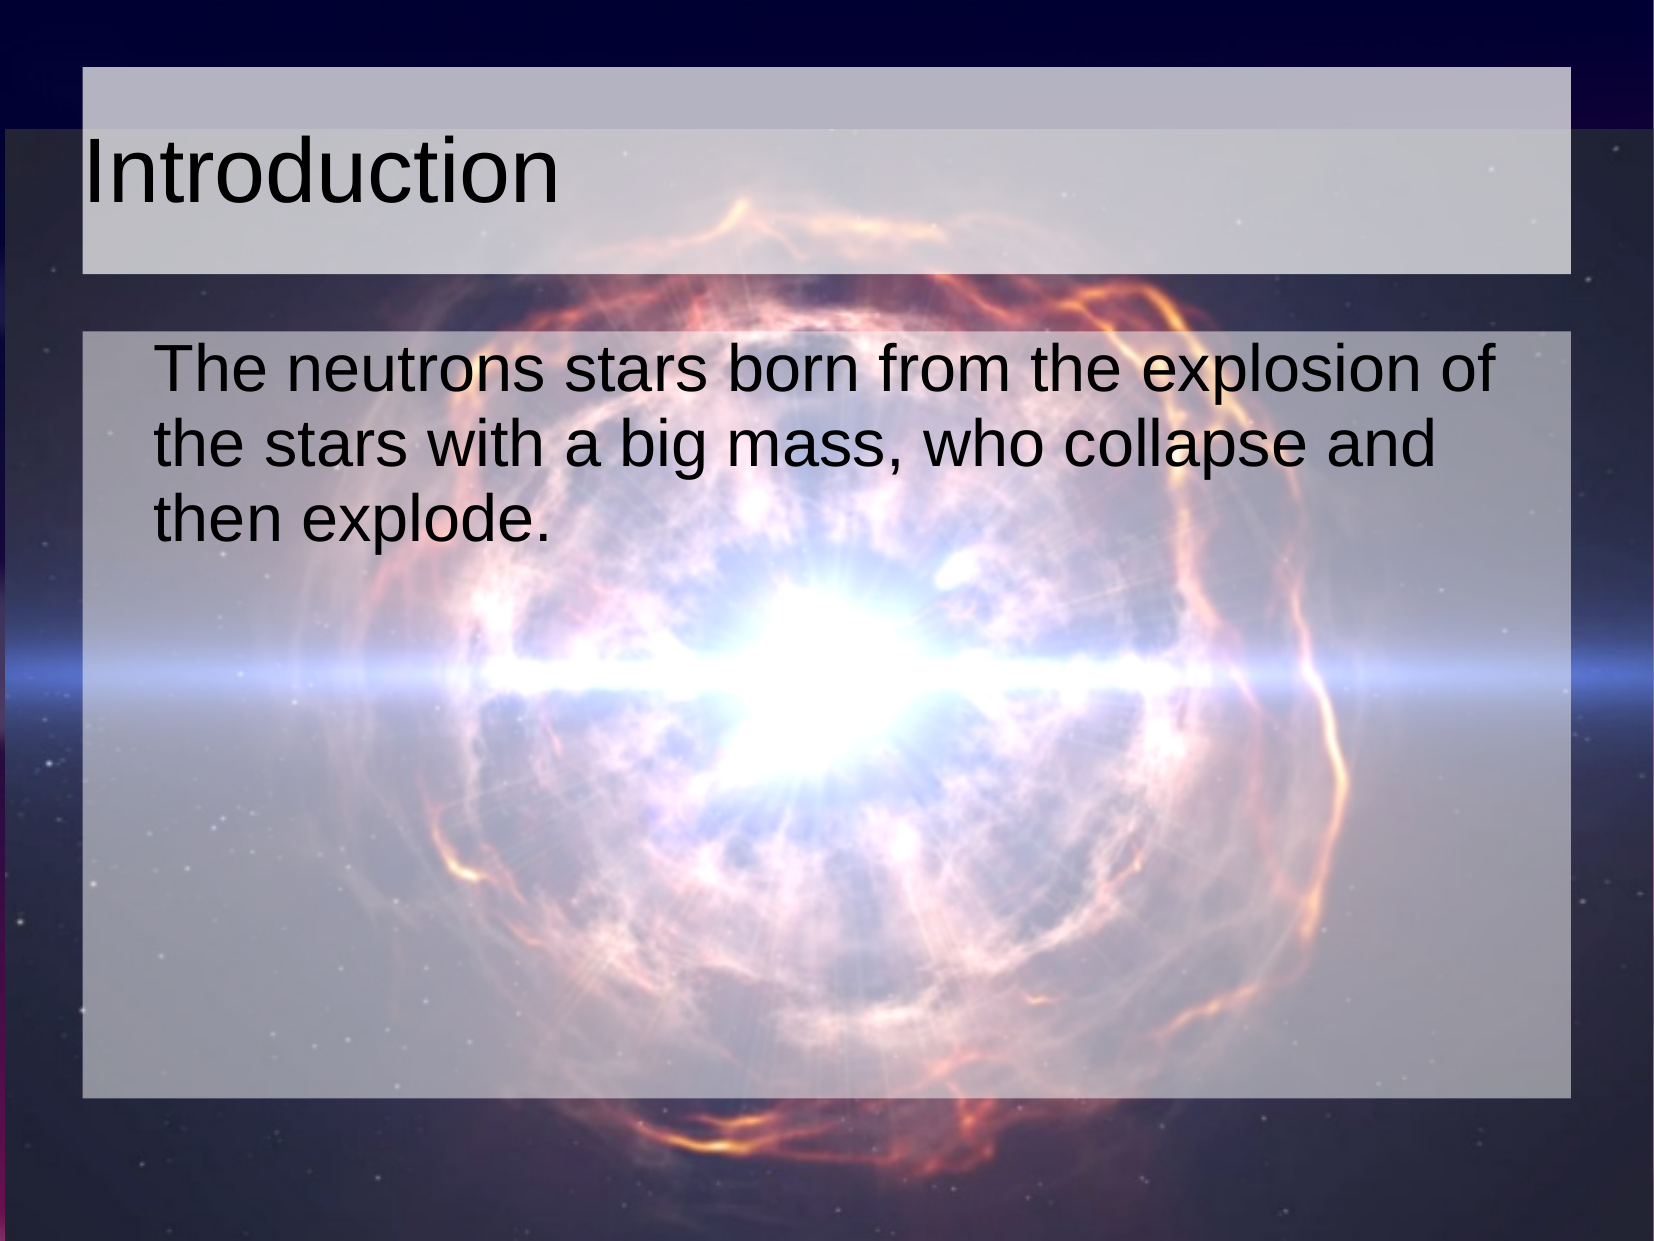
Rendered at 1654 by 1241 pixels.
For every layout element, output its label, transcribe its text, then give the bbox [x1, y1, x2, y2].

list The neutrons stars born from the explosion of the stars with a big mass, who collapse and then explode. [82, 331, 1571, 1099]
picture [0, 0, 1654, 1241]
title Introduction [82, 67, 1571, 275]
